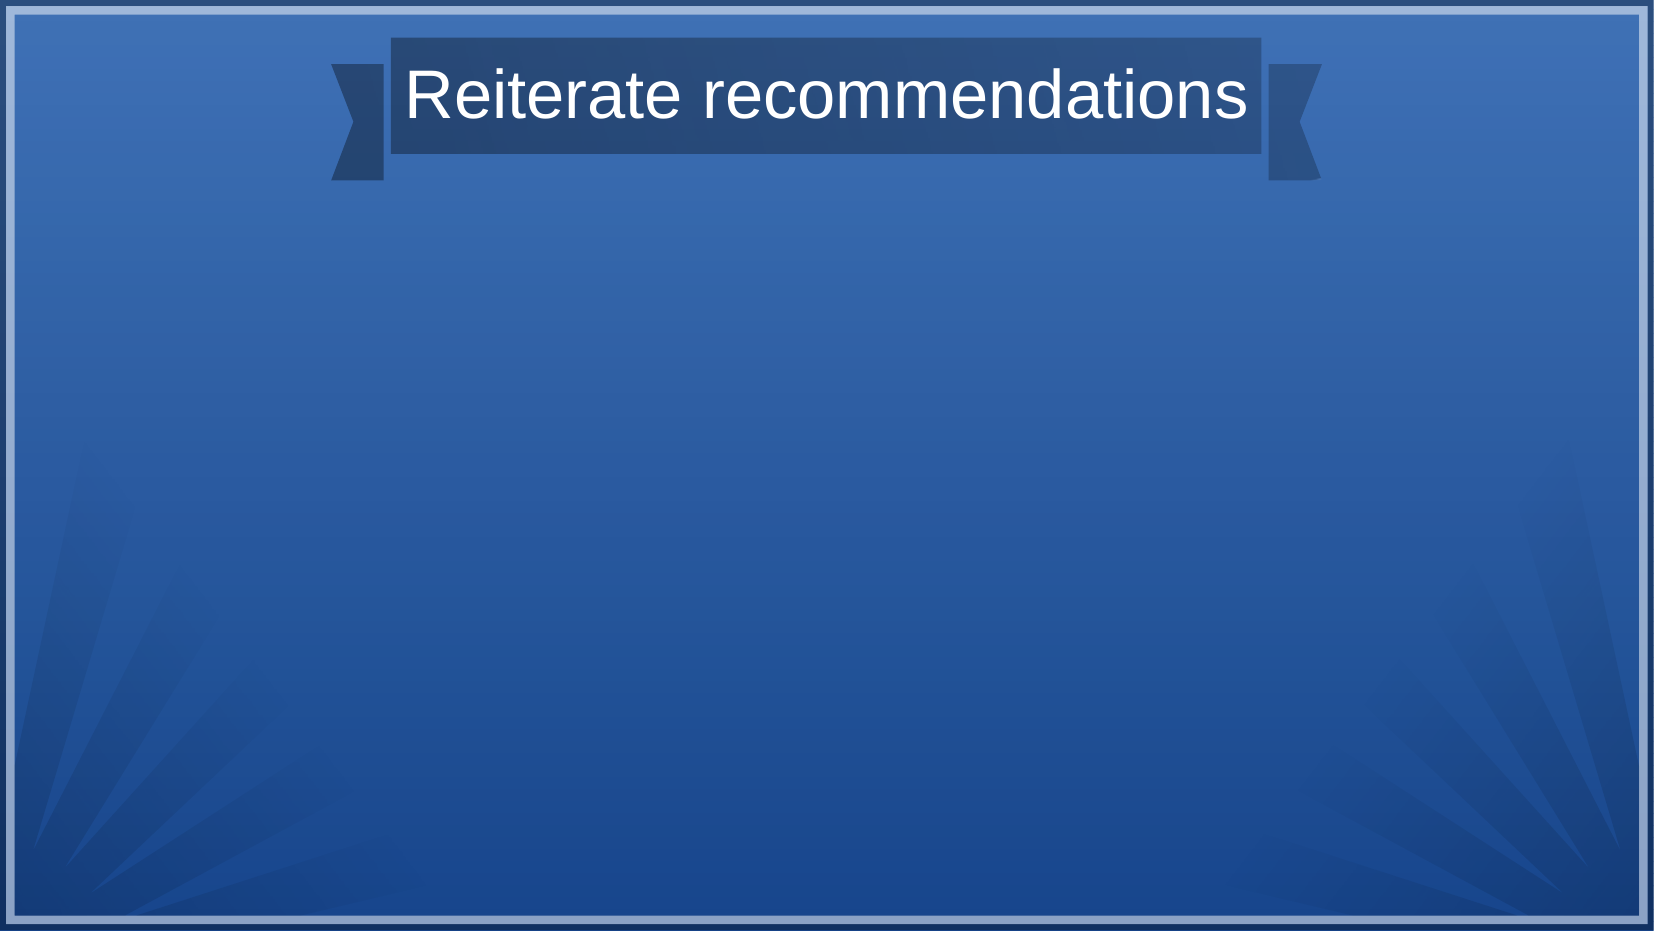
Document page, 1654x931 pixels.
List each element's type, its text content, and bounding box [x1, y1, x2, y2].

title Reiterate recommendations [389, 35, 1264, 154]
